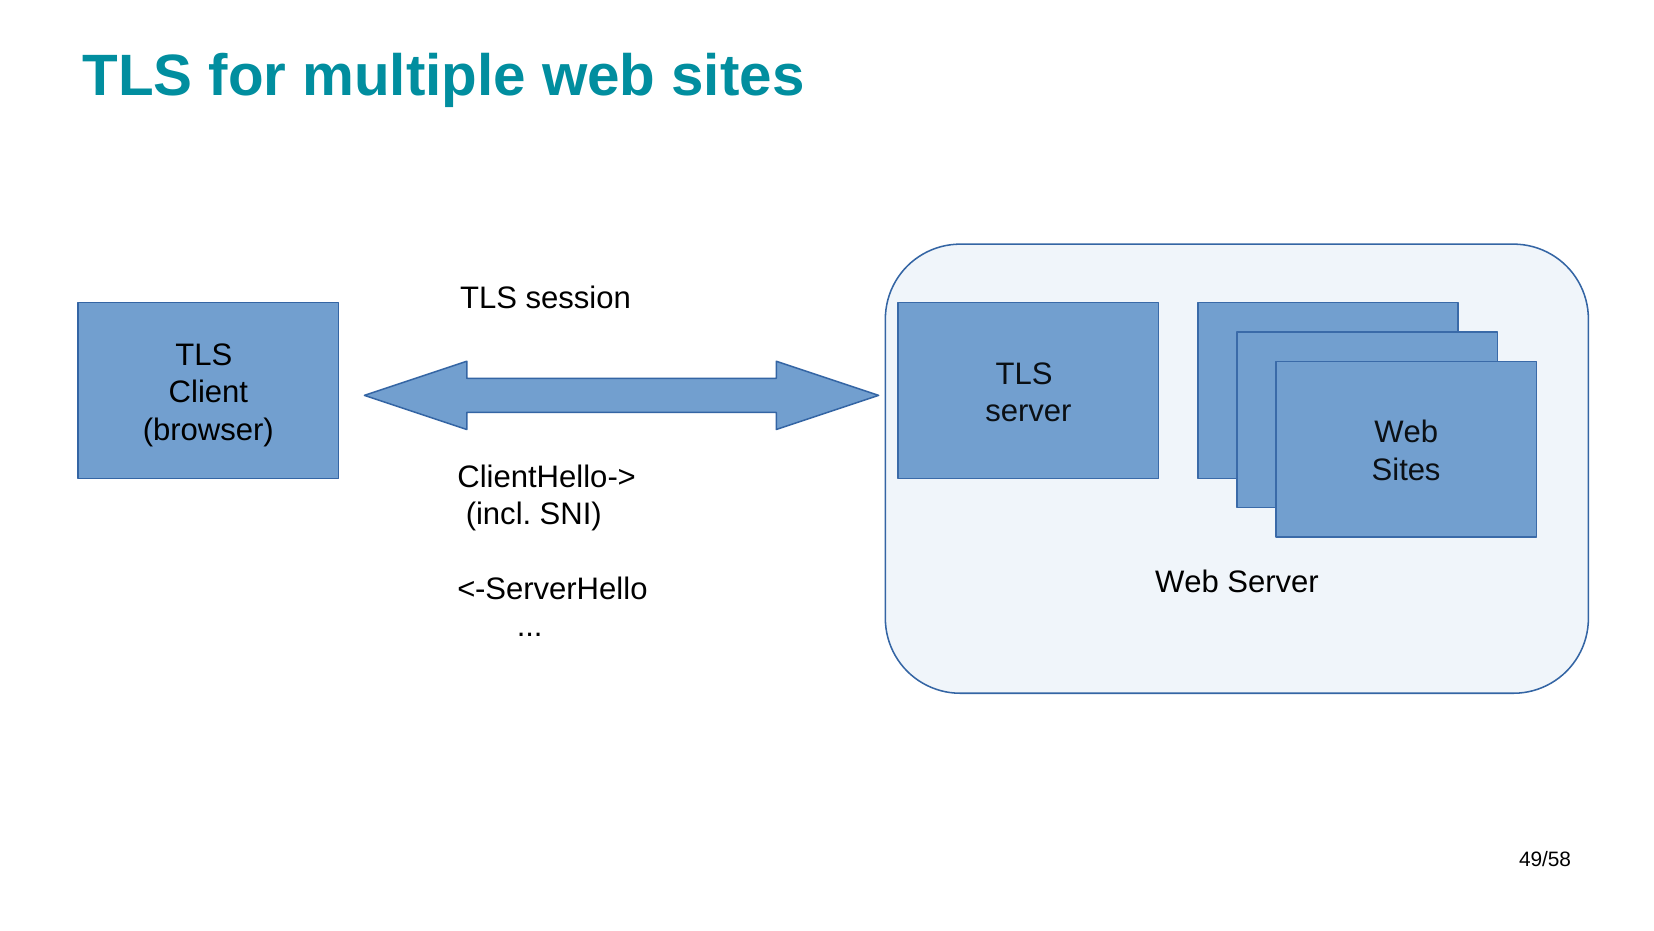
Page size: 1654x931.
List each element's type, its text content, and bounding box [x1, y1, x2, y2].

text_box TLS session [445, 270, 782, 333]
text_box TLS Client (browser) [78, 302, 339, 479]
text_box ClientHello-> (incl. SNI) <-ServerHello ... [442, 449, 814, 710]
text_box Web Server [885, 244, 1589, 694]
text_box [364, 361, 879, 430]
text_box TLS for multiple web sites [82, 36, 1571, 193]
